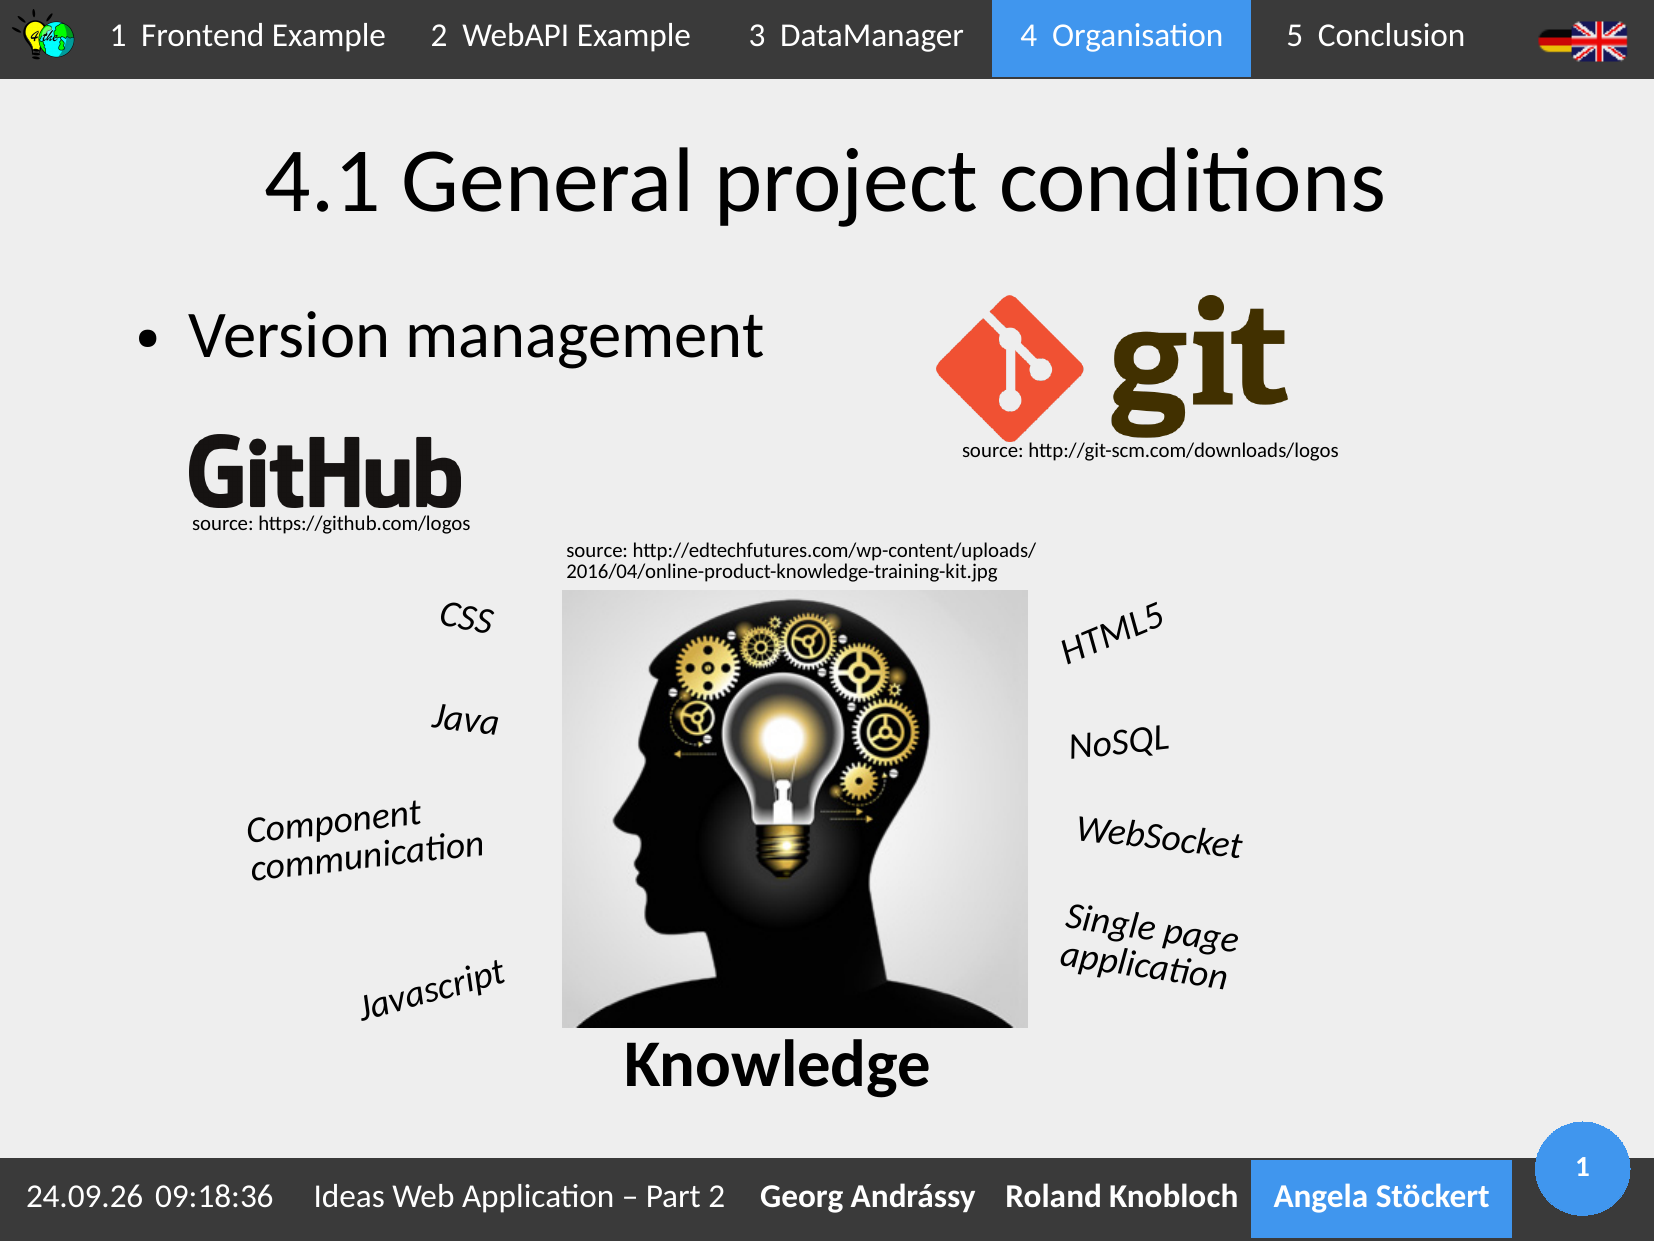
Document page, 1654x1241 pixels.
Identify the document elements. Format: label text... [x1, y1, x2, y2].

text_box Single page application [1040, 890, 1318, 1031]
text_box 5 Conclusion [1251, 0, 1501, 77]
text_box 1 Frontend Example [94, 0, 401, 77]
text_box source: http://edtechfutures.com/wp-content/uploads/ 2016/04/online-product-knowledge-training-kit.jpg [551, 534, 1145, 599]
text_box Javascript [338, 911, 651, 1047]
picture [189, 434, 461, 507]
text_box CSS [419, 586, 674, 693]
text_box NoSQL [1051, 692, 1363, 784]
text_box Version management [118, 307, 910, 426]
text_box 3 DataManager [720, 0, 992, 77]
text_box Georg Andrássy [744, 1160, 992, 1238]
text_box HTML5 [1039, 507, 1379, 693]
picture [1536, 18, 1629, 64]
text_box Component communication [229, 773, 568, 955]
text_box Java [414, 690, 668, 778]
text_box Ideas Web Application – Part 2 [307, 1160, 733, 1238]
title 4.1 General project conditions [82, 106, 1571, 272]
picture [562, 599, 1028, 1028]
text_box source: https://github.com/logos [177, 507, 545, 547]
text_box Roland Knobloch [992, 1160, 1251, 1238]
text_box 2 WebAPI Example [401, 0, 720, 77]
text_box Angela Stöckert [1251, 1160, 1512, 1238]
picture [2, 0, 83, 79]
picture [936, 295, 1288, 442]
text_box WebSocket [1057, 803, 1311, 890]
text_box Knowledge [609, 1023, 1082, 1117]
text_box 4 Organisation [992, 0, 1251, 77]
text_box source: http://git-scm.com/downloads/logos [947, 434, 1433, 474]
